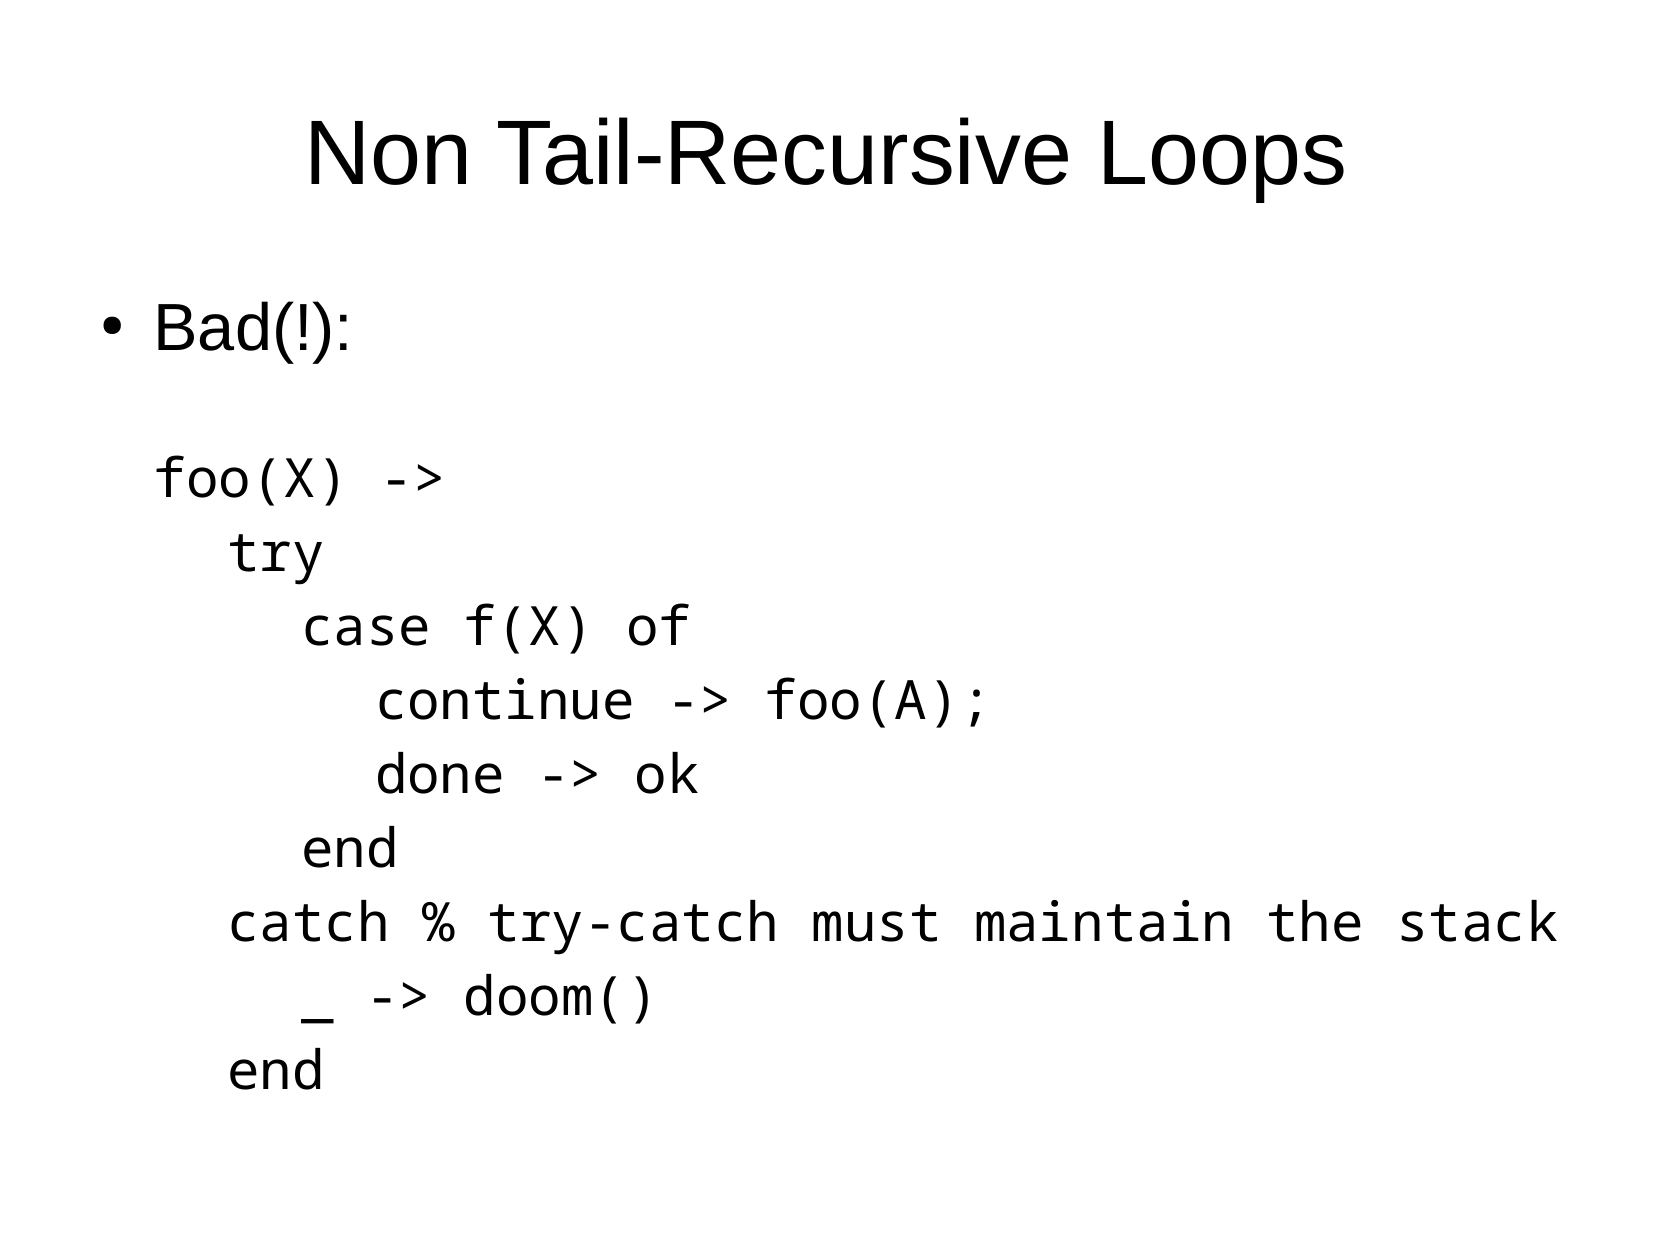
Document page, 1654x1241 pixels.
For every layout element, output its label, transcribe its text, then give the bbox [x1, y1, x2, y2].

title Non Tail-Recursive Loops [82, 49, 1571, 257]
list Bad(!): foo(X) -> try case f(X) of continue -> foo(A); done -> ok end catch % try-catch must maintain the stack _ -> doom() end [82, 290, 1571, 1109]
